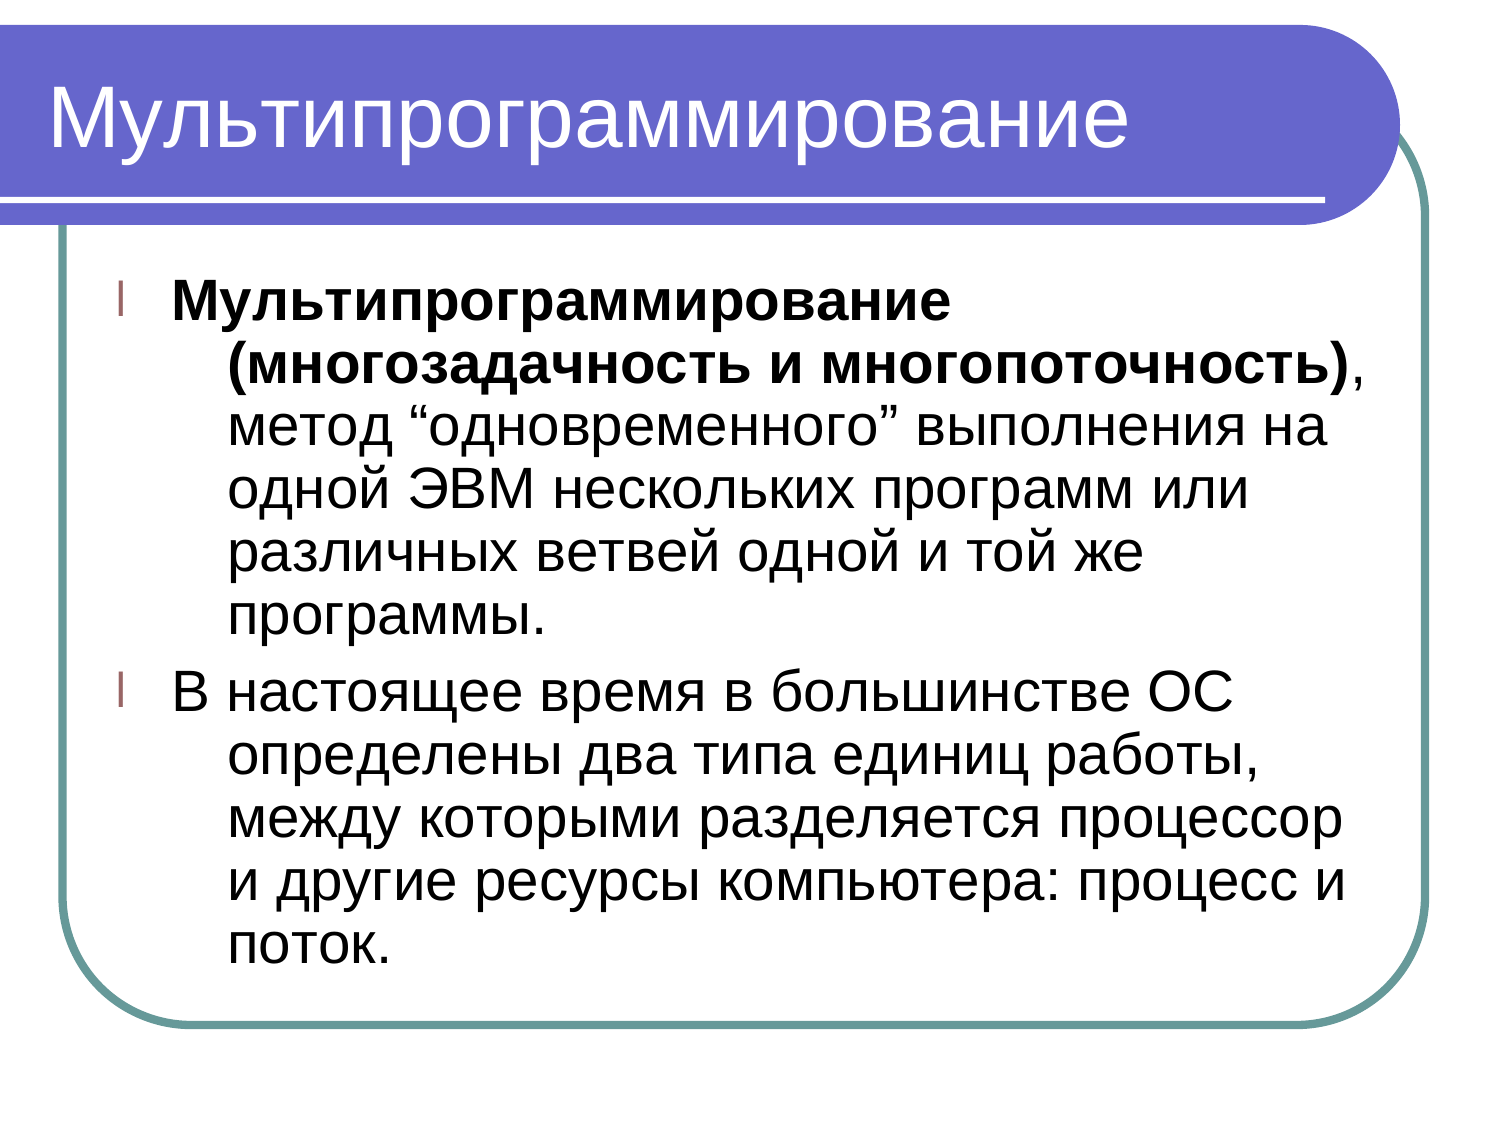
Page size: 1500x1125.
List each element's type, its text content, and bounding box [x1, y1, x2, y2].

title Мультипрограммирование [32, 37, 1347, 188]
list Мультипрограммирование (многозадачность и многопоточность), метод “одновременного” выполнения на одной ЭВМ нескольких программ или различных ветвей одной и той же программы. В настоящее время в большинстве ОС определены два типа единиц работы, между которыми разделяется процессор и другие ресурсы компьютера: процесс и поток. [99, 262, 1400, 1035]
